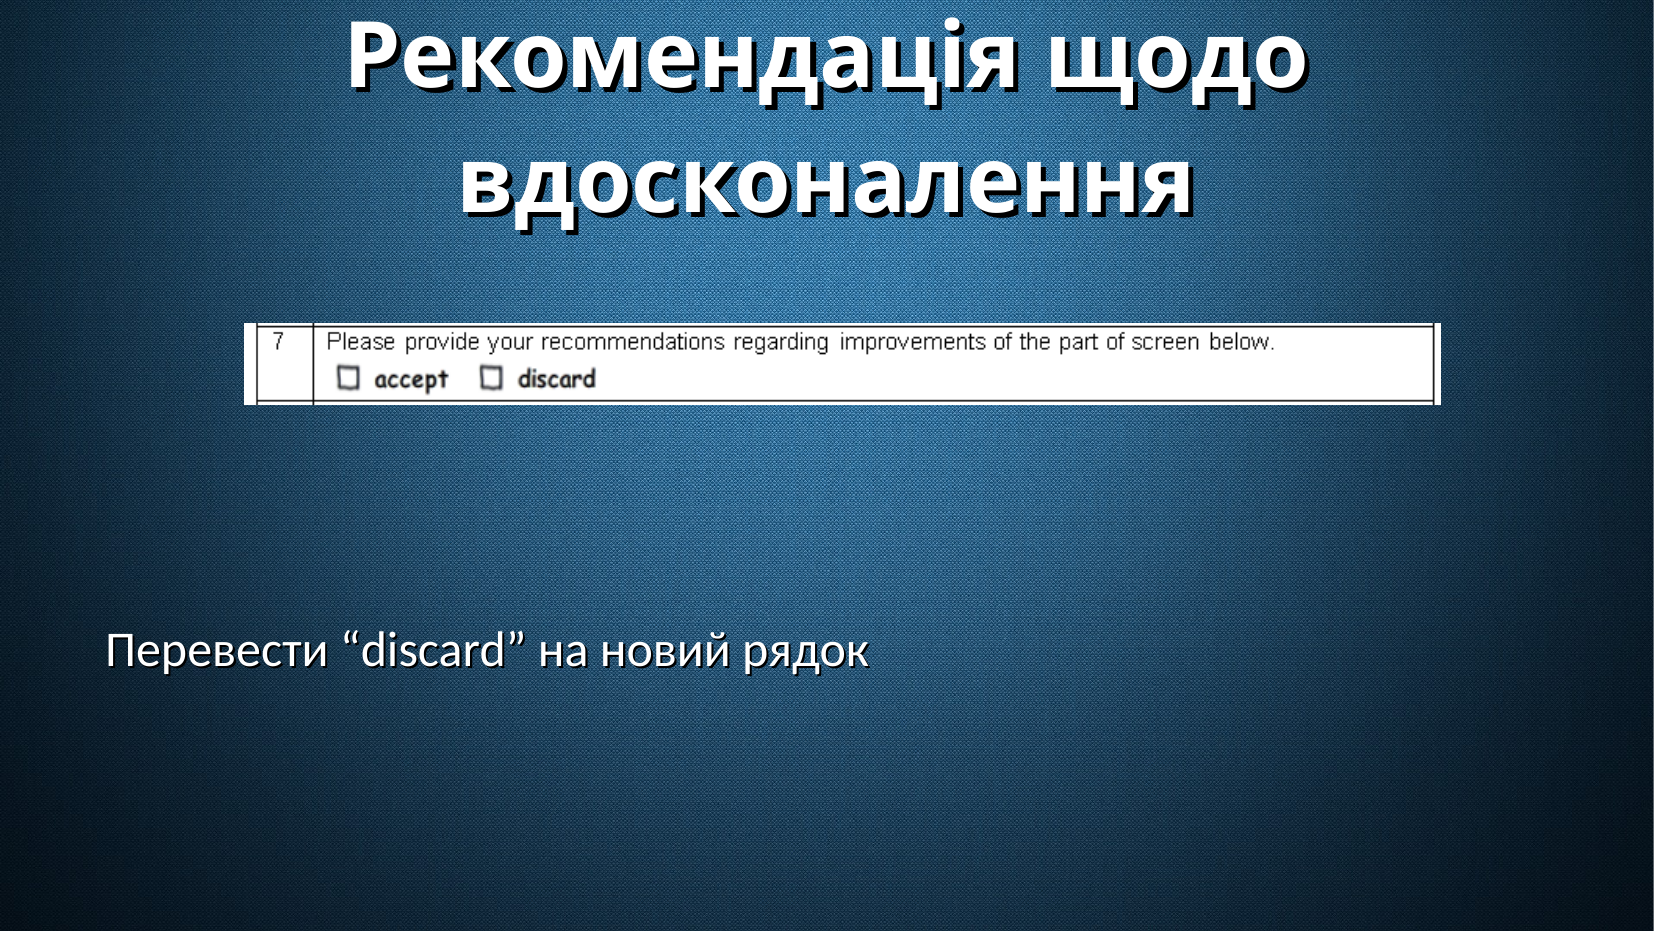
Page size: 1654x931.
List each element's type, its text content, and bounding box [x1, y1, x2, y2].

picture [0, 0, 1654, 931]
subtitle Перевести “discard” на новий рядок [105, 510, 1616, 796]
title Рекомендація щодо вдосконалення [82, 12, 1571, 218]
